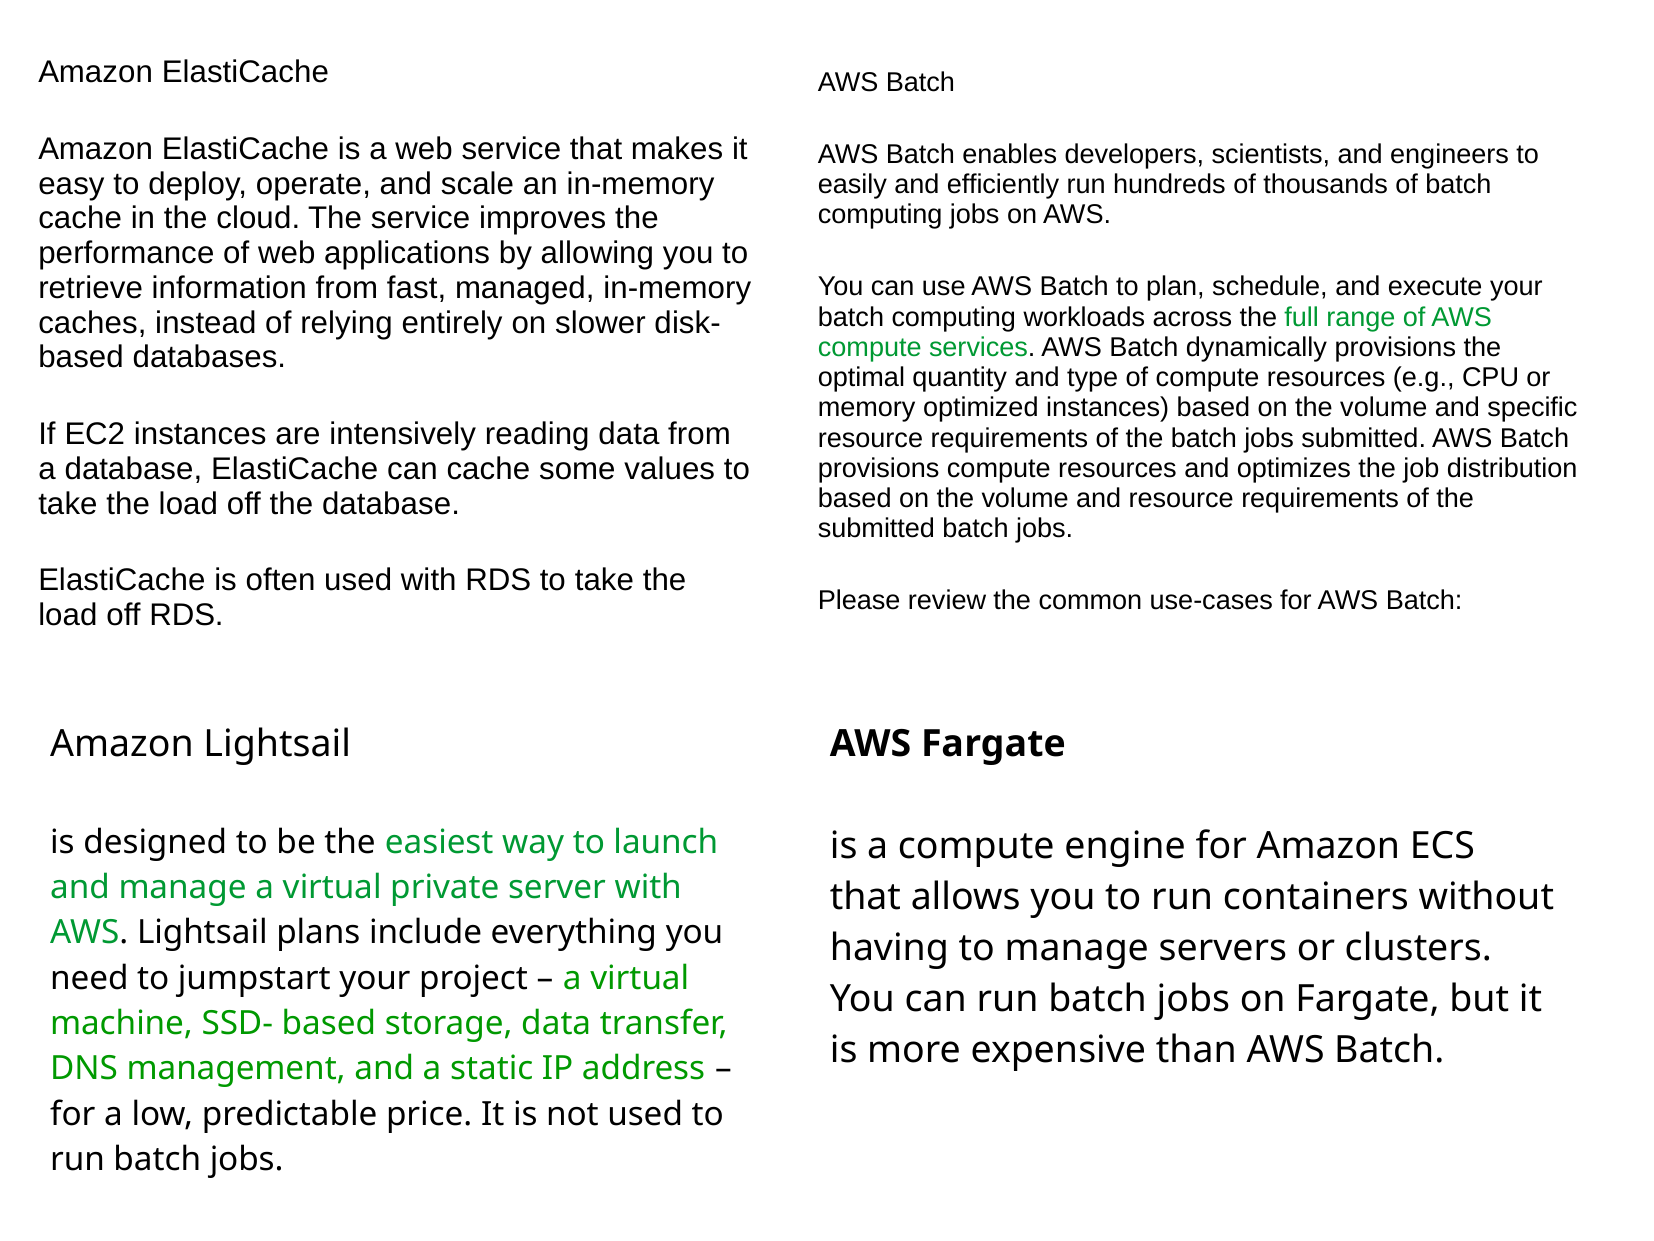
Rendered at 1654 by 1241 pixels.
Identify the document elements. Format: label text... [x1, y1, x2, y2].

text_box AWS Batch AWS Batch enables developers, scientists, and engineers to easily and efficiently run hundreds of thousands of batch computing jobs on AWS. You can use AWS Batch to plan, schedule, and execute your batch computing workloads across the full range of AWS compute services. AWS Batch dynamically provisions the optimal quantity and type of compute resources (e.g., CPU or memory optimized instances) based on the volume and specific resource requirements of the batch jobs submitted. AWS Batch provisions compute resources and optimizes the job distribution based on the volume and resource requirements of the submitted batch jobs. Please review the common use-cases for AWS Batch: [803, 59, 1607, 624]
text_box AWS Fargate is a compute engine for Amazon ECS that allows you to run containers without having to manage servers or clusters. You can run batch jobs on Fargate, but it is more expensive than AWS Batch. [814, 708, 1571, 994]
text_box Amazon Lightsail is designed to be the easiest way to launch and manage a virtual private server with AWS. Lightsail plans include everything you need to jumpstart your project – a virtual machine, SSD- based storage, data transfer, DNS management, and a static IP address – for a low, predictable price. It is not used to run batch jobs. [35, 708, 768, 1041]
text_box Amazon ElastiCache Amazon ElastiCache is a web service that makes it easy to deploy, operate, and scale an in-memory cache in the cloud. The service improves the performance of web applications by allowing you to retrieve information from fast, managed, in-memory caches, instead of relying entirely on slower disk-based databases. If EC2 instances are intensively reading data from a database, ElastiCache can cache some values to take the load off the database. ElastiCache is often used with RDS to take the load off RDS. [23, 47, 768, 640]
